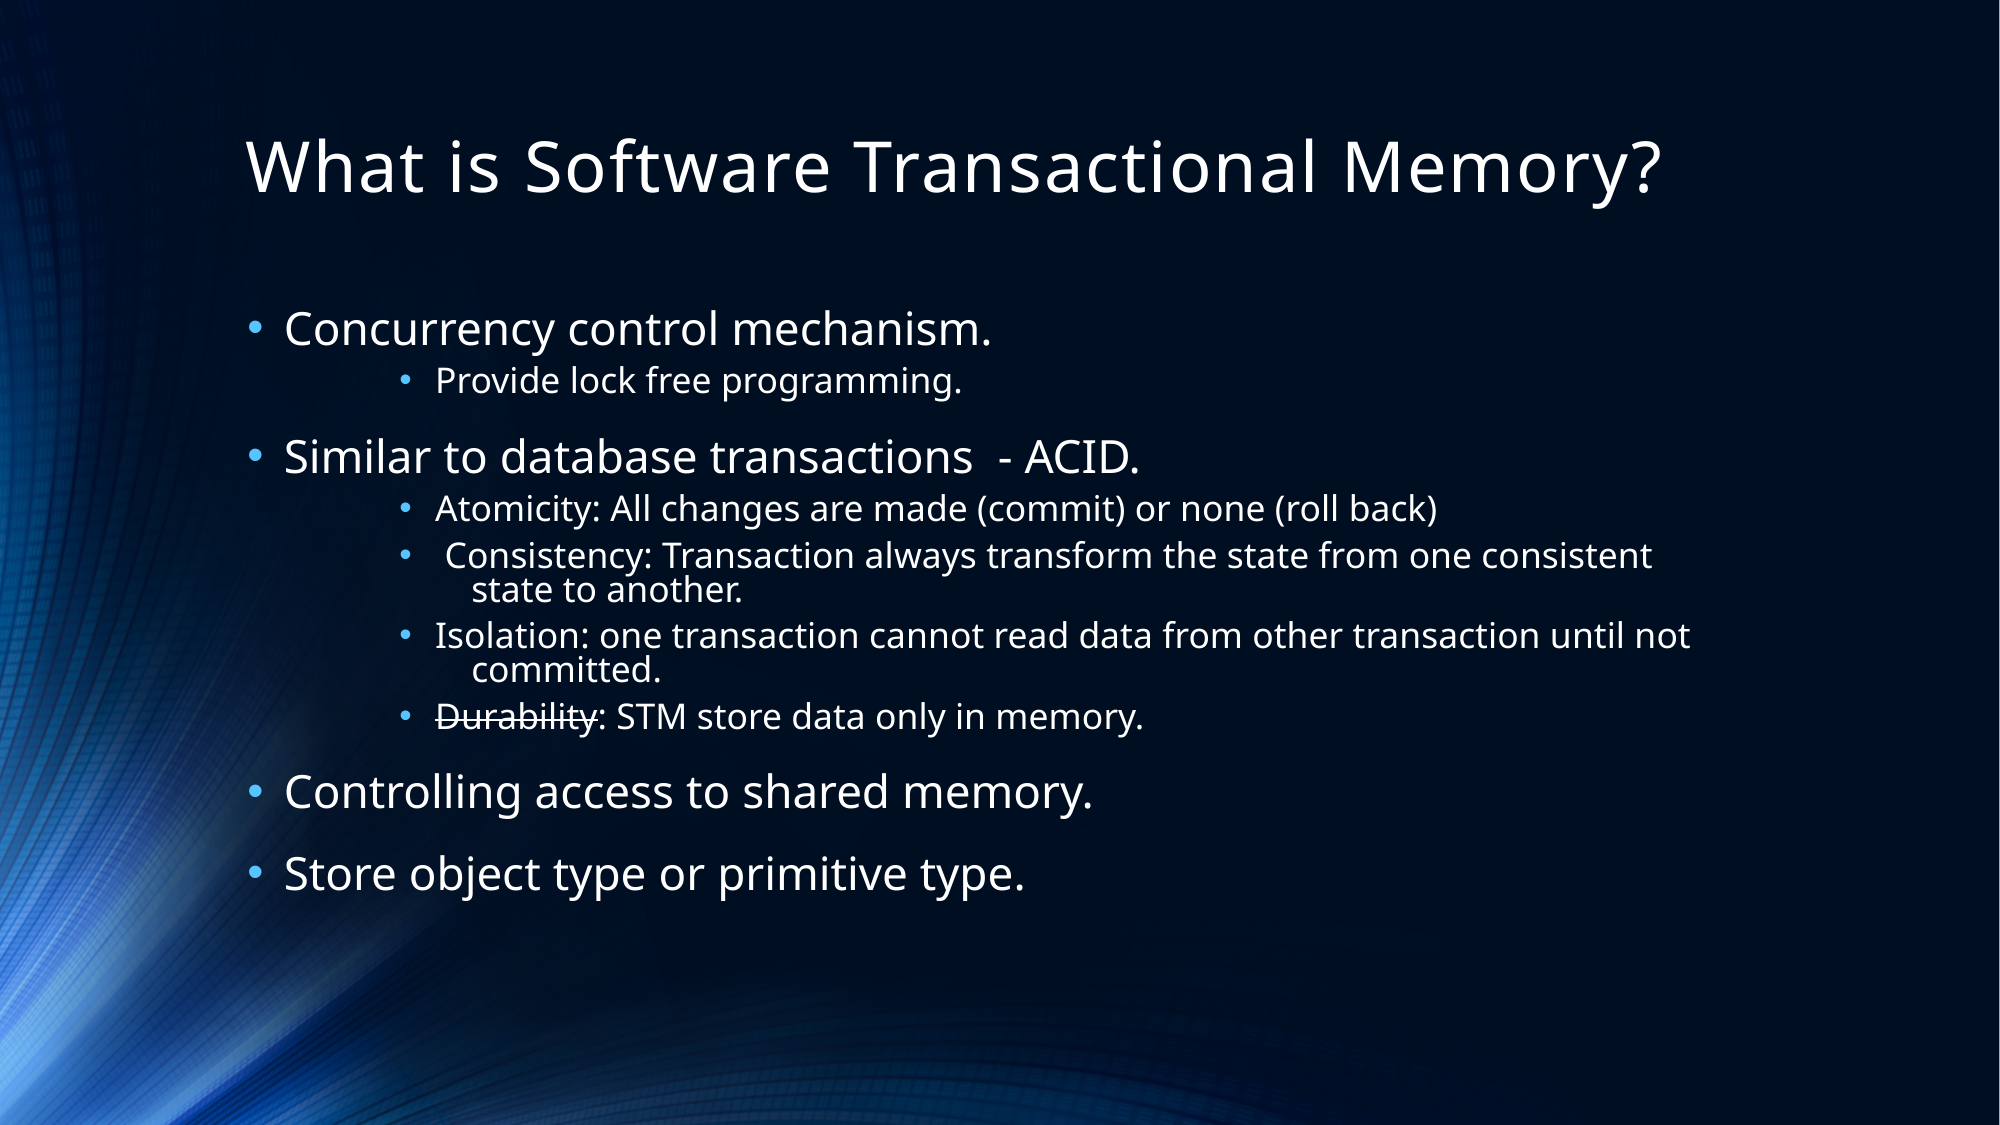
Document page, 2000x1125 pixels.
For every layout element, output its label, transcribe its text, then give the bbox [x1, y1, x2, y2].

title What is Software Transactional Memory? [230, 105, 1731, 216]
list Concurrency control mechanism. Provide lock free programming. Similar to database transactions - ACID. Atomicity: All changes are made (commit) or none (roll back) Consistency: Transaction always transform the state from one consistent state to another. Isolation: one transaction cannot read data from other transaction until not committed. Durability: STM store data only in memory. Controlling access to shared memory. Store object type or primitive type. [232, 302, 1731, 930]
